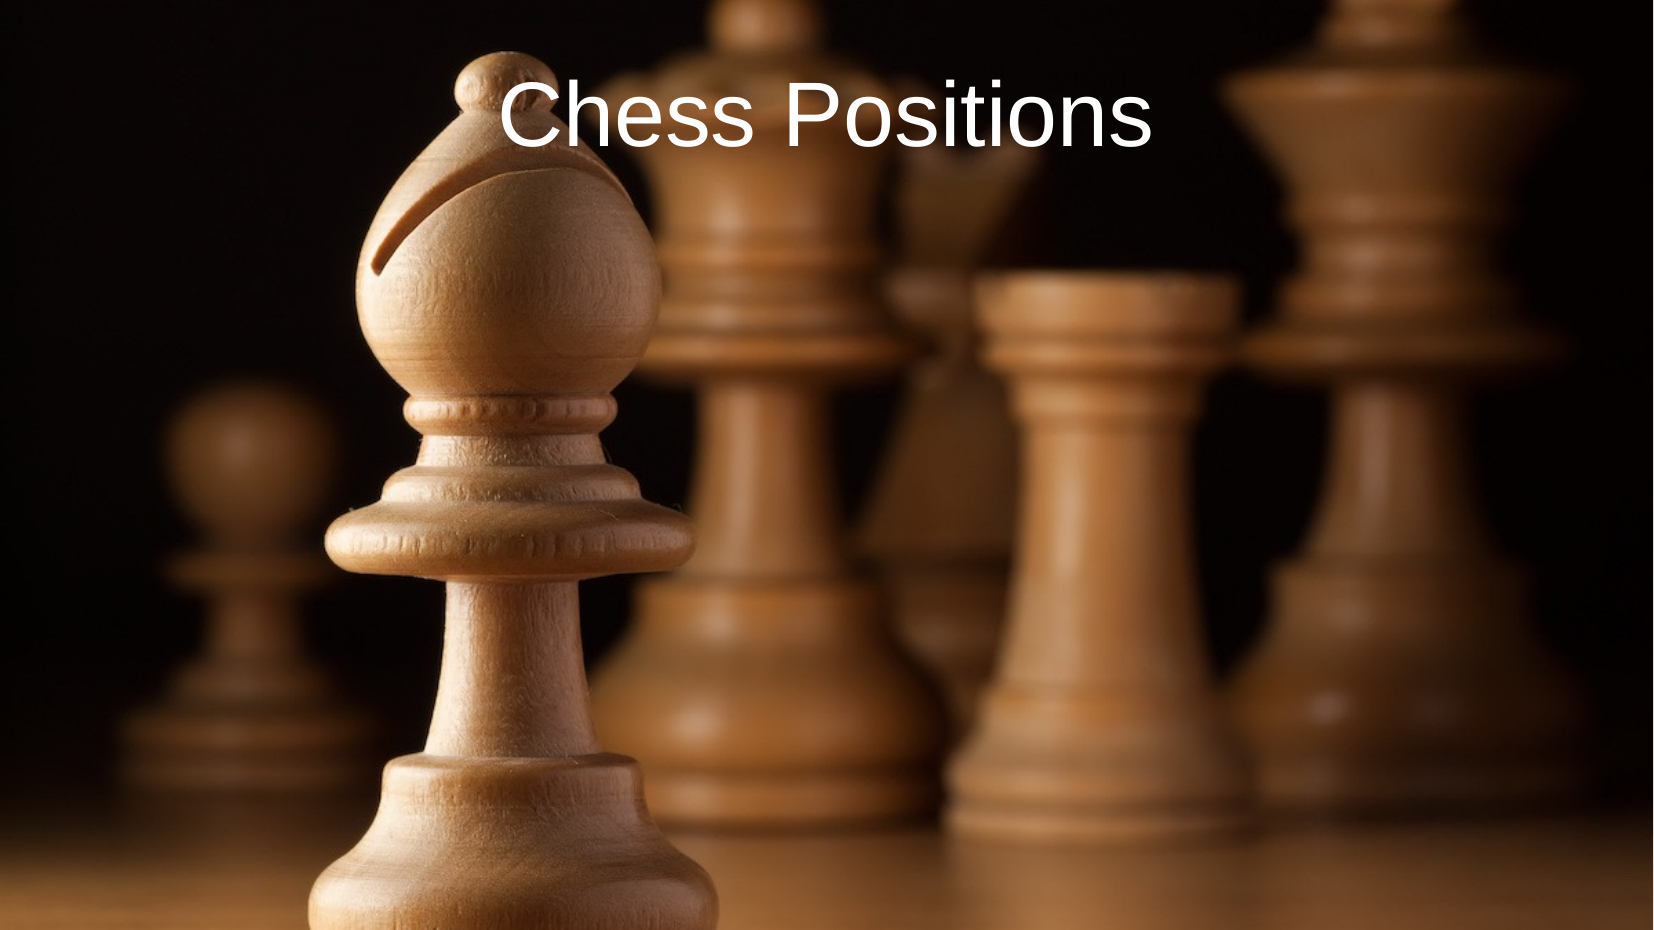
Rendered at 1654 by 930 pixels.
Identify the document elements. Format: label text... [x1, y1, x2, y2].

title Chess Positions [82, 37, 1571, 193]
picture [0, 0, 1654, 930]
